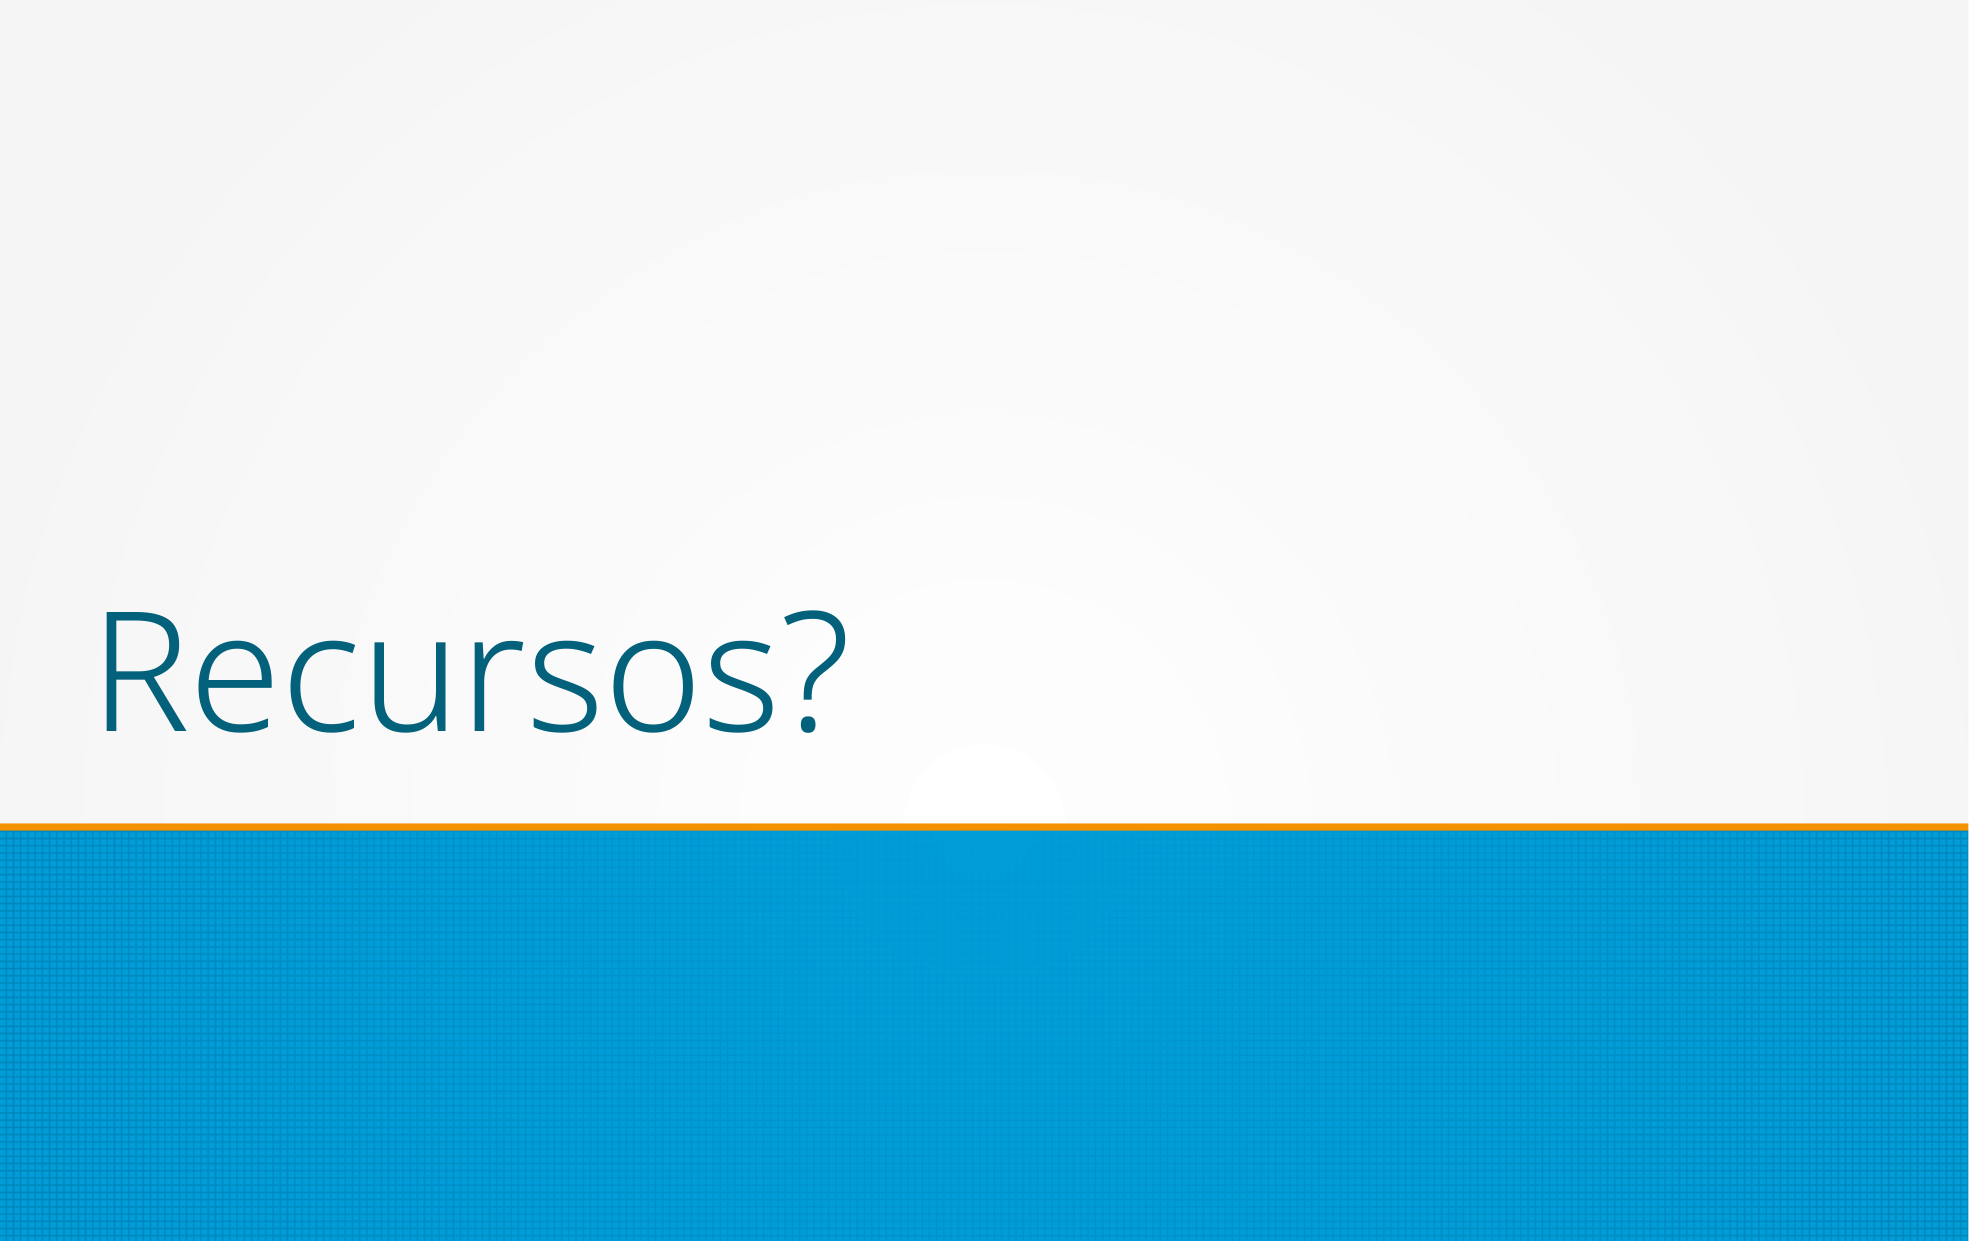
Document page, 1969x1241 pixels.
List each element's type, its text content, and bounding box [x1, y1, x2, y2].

picture [0, 0, 1969, 830]
title Recursos? [90, 49, 1862, 781]
